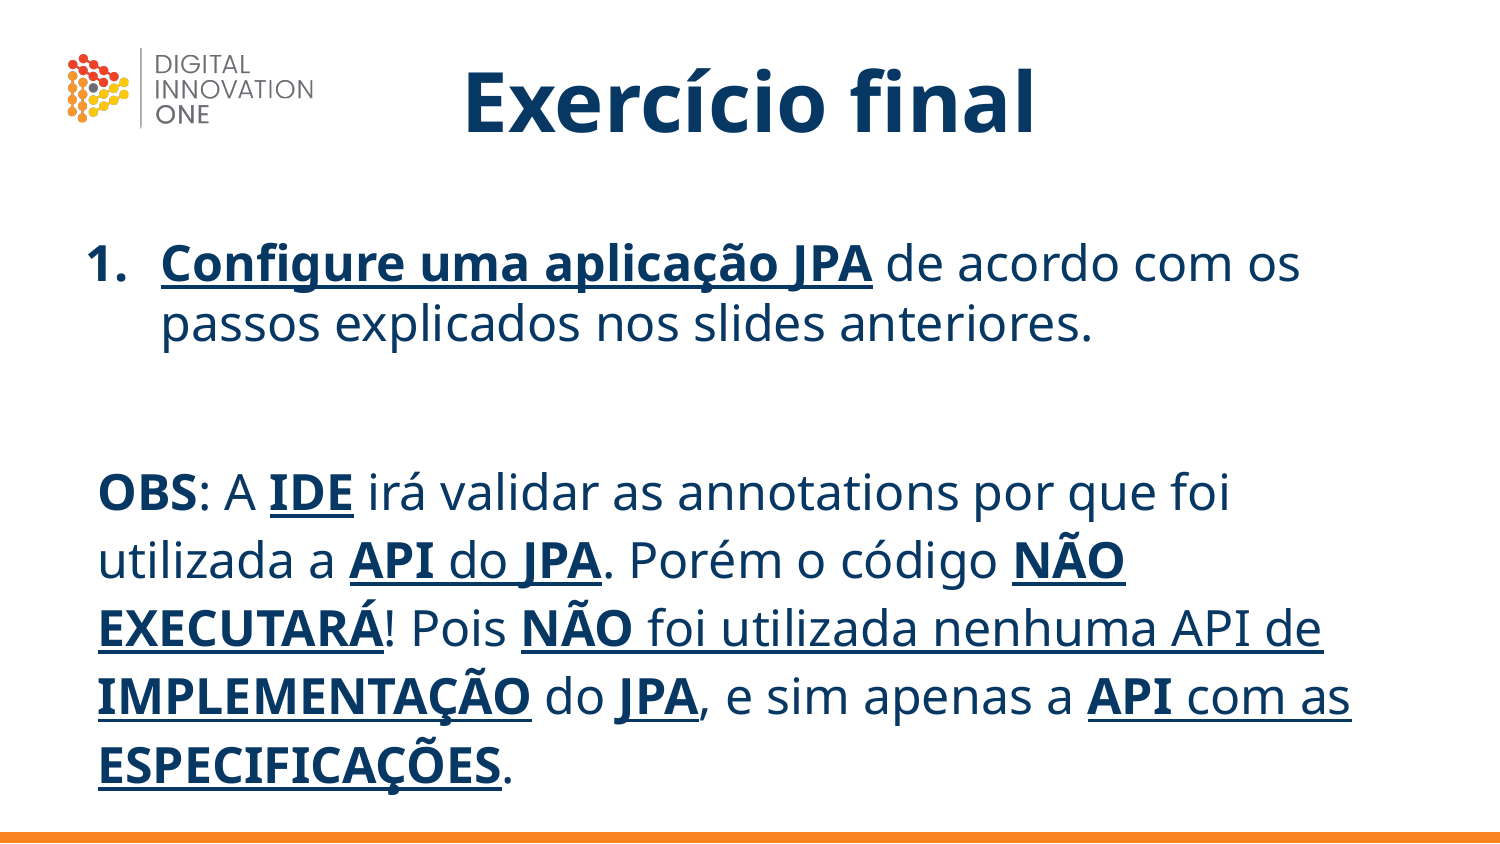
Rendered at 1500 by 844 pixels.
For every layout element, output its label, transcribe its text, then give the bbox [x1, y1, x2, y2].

text_box [0, 832, 1500, 843]
text_box OBS: A IDE irá validar as annotations por que foi utilizada a API do JPA. Porém o código NÃO EXECUTARÁ! Pois NÃO foi utilizada nenhuma API de IMPLEMENTAÇÃO do JPA, e sim apenas a API com as ESPECIFICAÇÕES. [82, 449, 1418, 756]
text_box Configure uma aplicação JPA de acordo com os passos explicados nos slides anteriores. [58, 216, 1449, 717]
subtitle Exercício final [51, 50, 1449, 148]
picture [51, 39, 330, 137]
